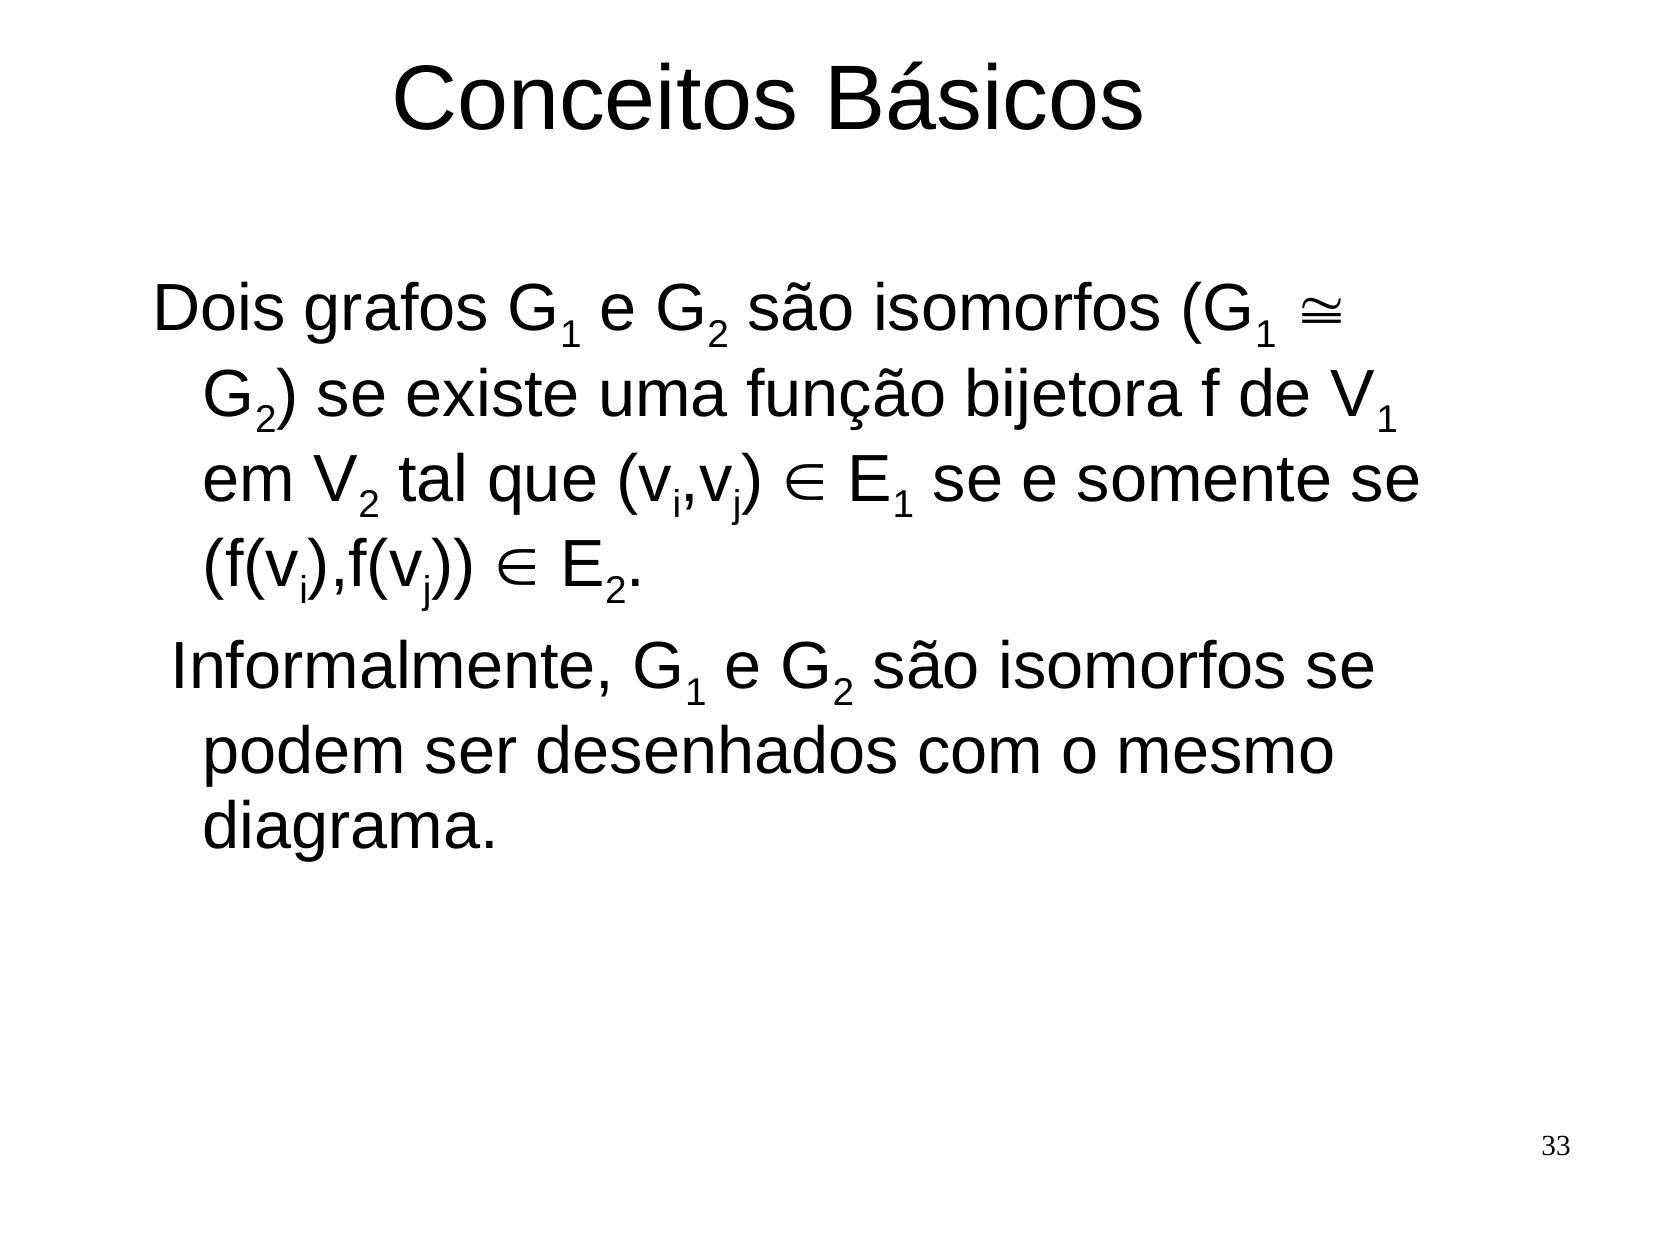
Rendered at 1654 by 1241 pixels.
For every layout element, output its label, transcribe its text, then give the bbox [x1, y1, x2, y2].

list Dois grafos G1 e G2 são isomorfos (G1  G2) se existe uma função bijetora f de V1 em V2 tal que (vi,vj)  E1 se e somente se (f(vi),f(vj))  E2. Informalmente, G1 e G2 são isomorfos se podem ser desenhados com o mesmo diagrama. [137, 262, 1450, 926]
title Conceitos Básicos [237, 38, 1300, 157]
